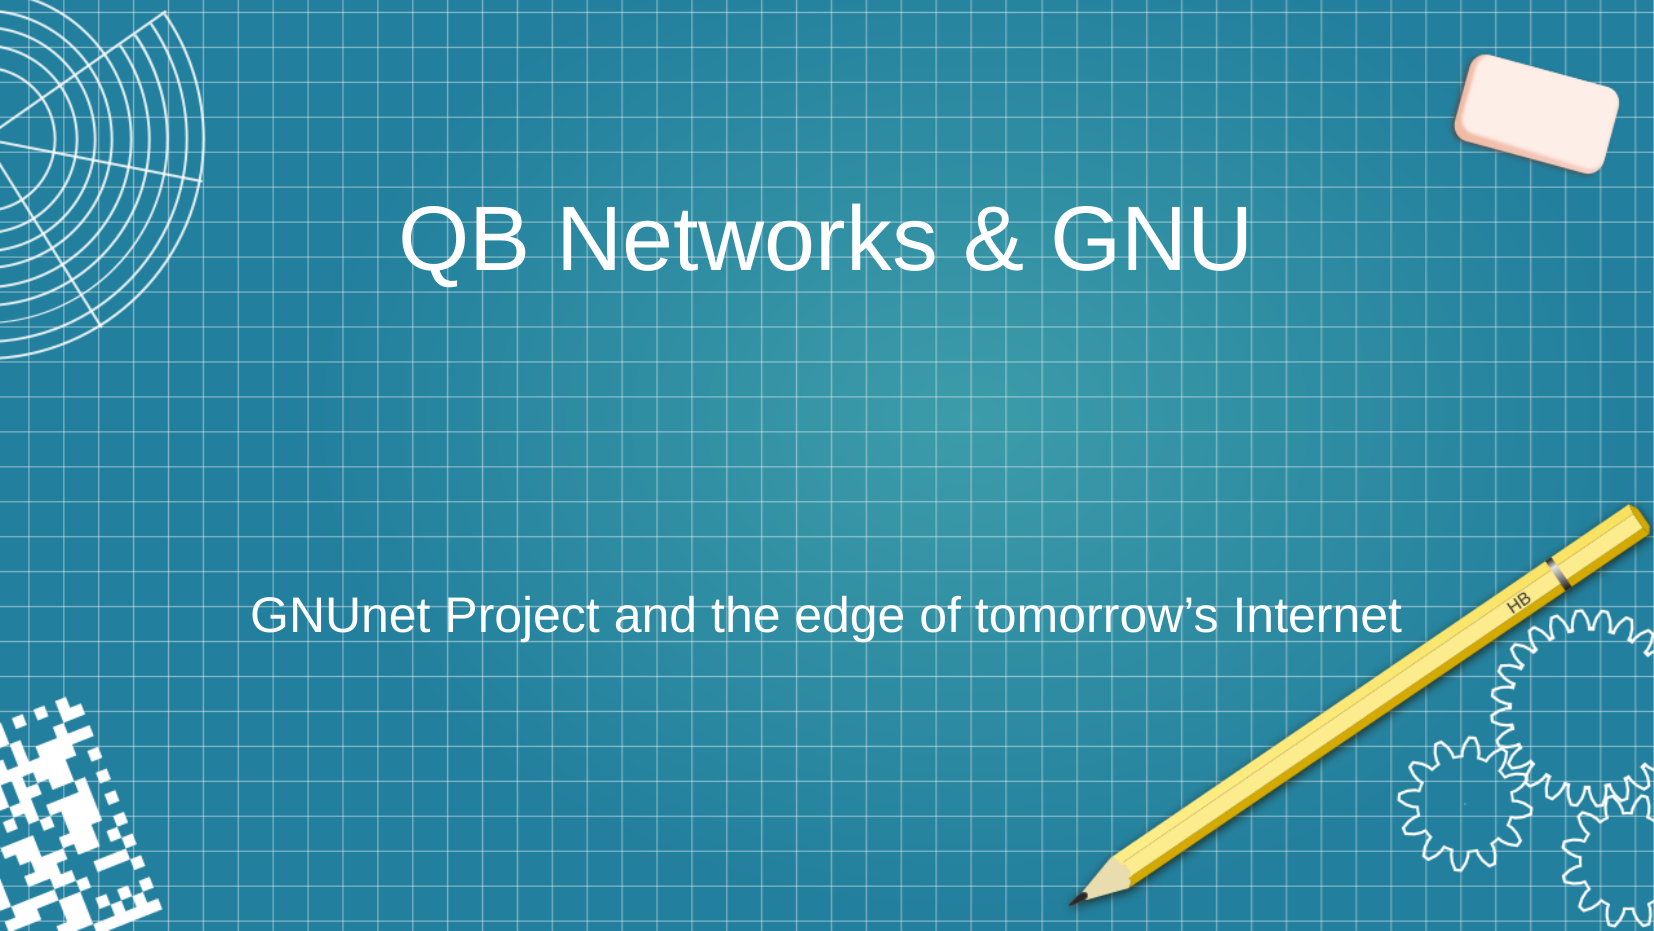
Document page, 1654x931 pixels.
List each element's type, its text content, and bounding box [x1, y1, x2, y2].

picture [0, 0, 1654, 931]
subtitle GNUnet Project and the edge of tomorrow’s Internet [82, 389, 1571, 842]
title QB Networks & GNU [82, 132, 1571, 346]
